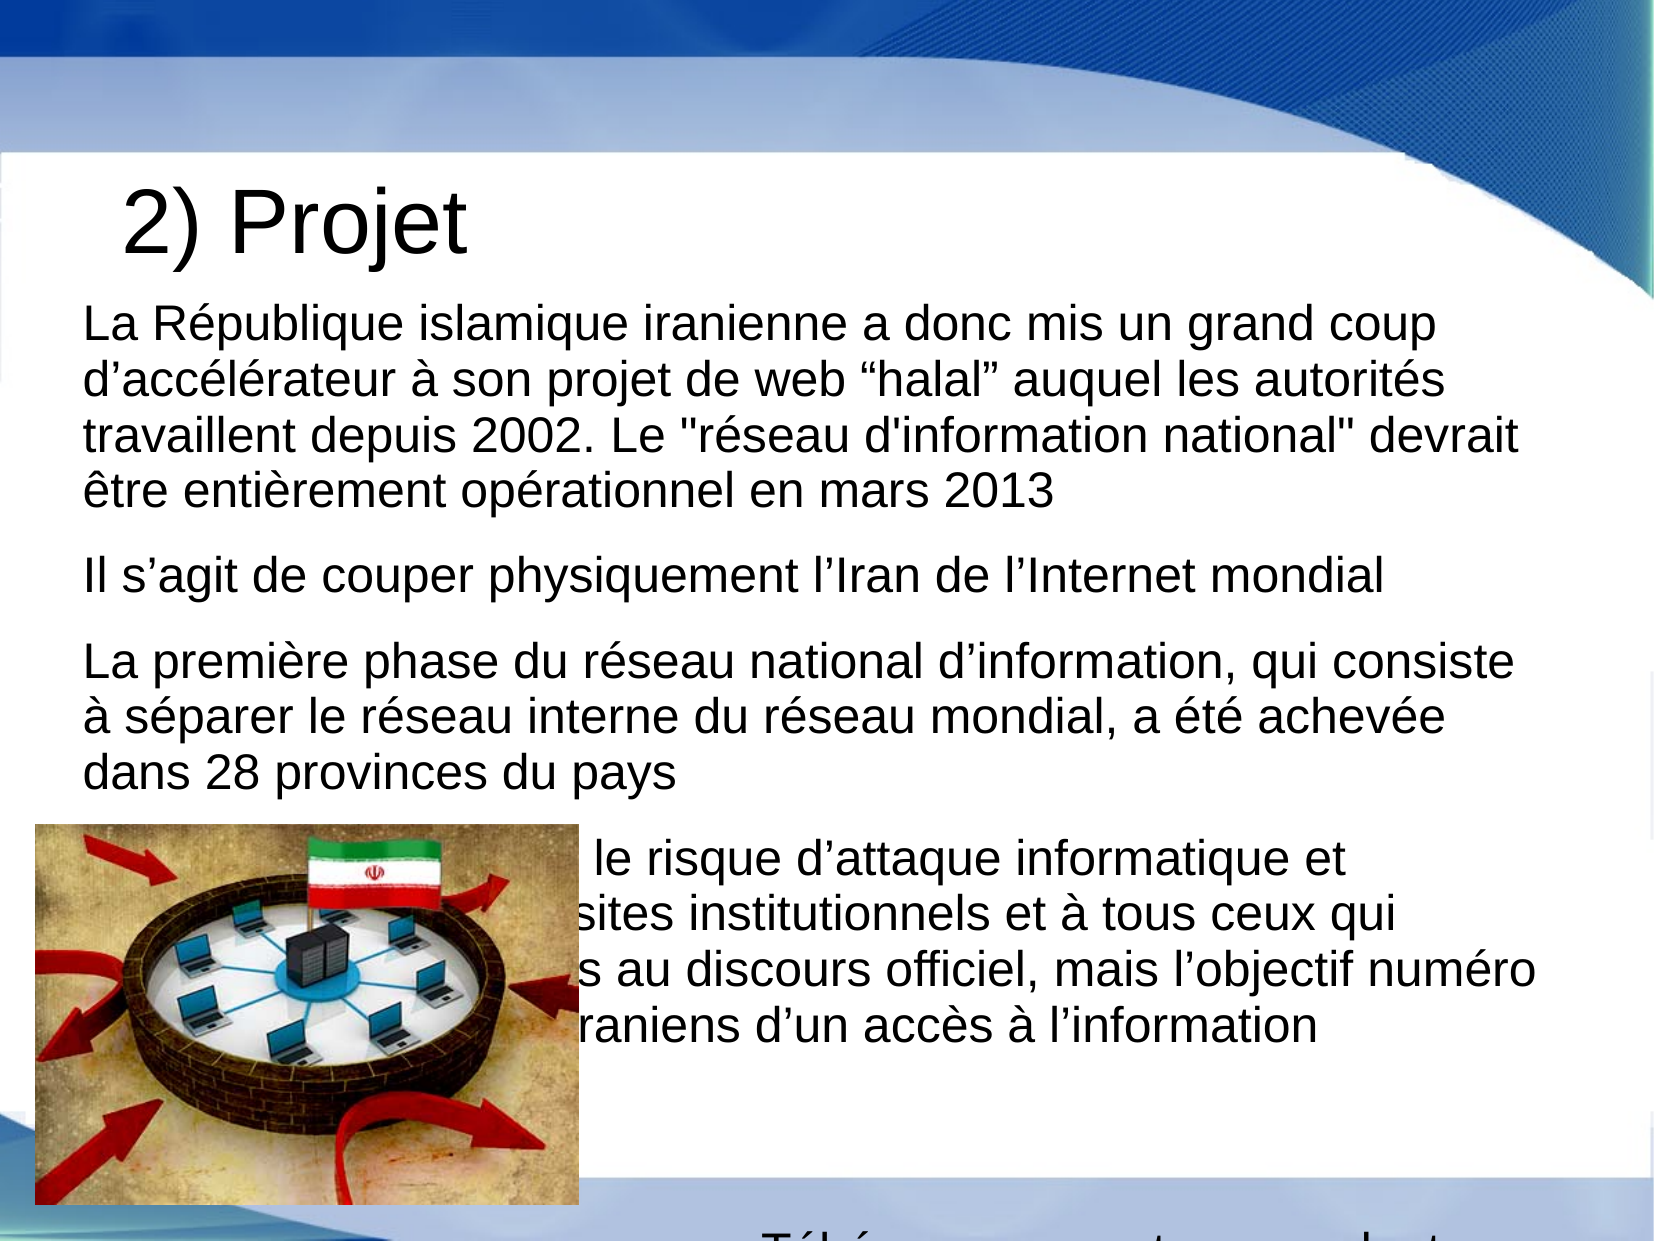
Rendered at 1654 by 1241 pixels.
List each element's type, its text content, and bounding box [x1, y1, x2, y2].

list La République islamique iranienne a donc mis un grand coup d’accélérateur à son projet de web “halal” auquel les autorités travaillent depuis 2002. Le "réseau d'information national" devrait être entièrement opérationnel en mars 2013 Il s’agit de couper physiquement l’Iran de l’Internet mondial La première phase du réseau national d’information, qui consiste à séparer le réseau interne du réseau mondial, a été achevée dans 28 provinces du pays Ce projet va minimiser le risque d’attaque informatique et permettra l’accès aux sites institutionnels et à tous ceux qui seront jugés conformes au discours officiel, mais l’objectif numéro un reste de priver les Iraniens d’un accès à l’information internationale Téhéran ne compte cependant pas débrancher totalement son pays de l’Internet mondial... mais simplement le rendre inutilisable pour la plupart des Iraniens [82, 295, 1538, 1158]
title 2) Projet [0, 118, 1040, 326]
picture [0, 0, 1654, 1241]
